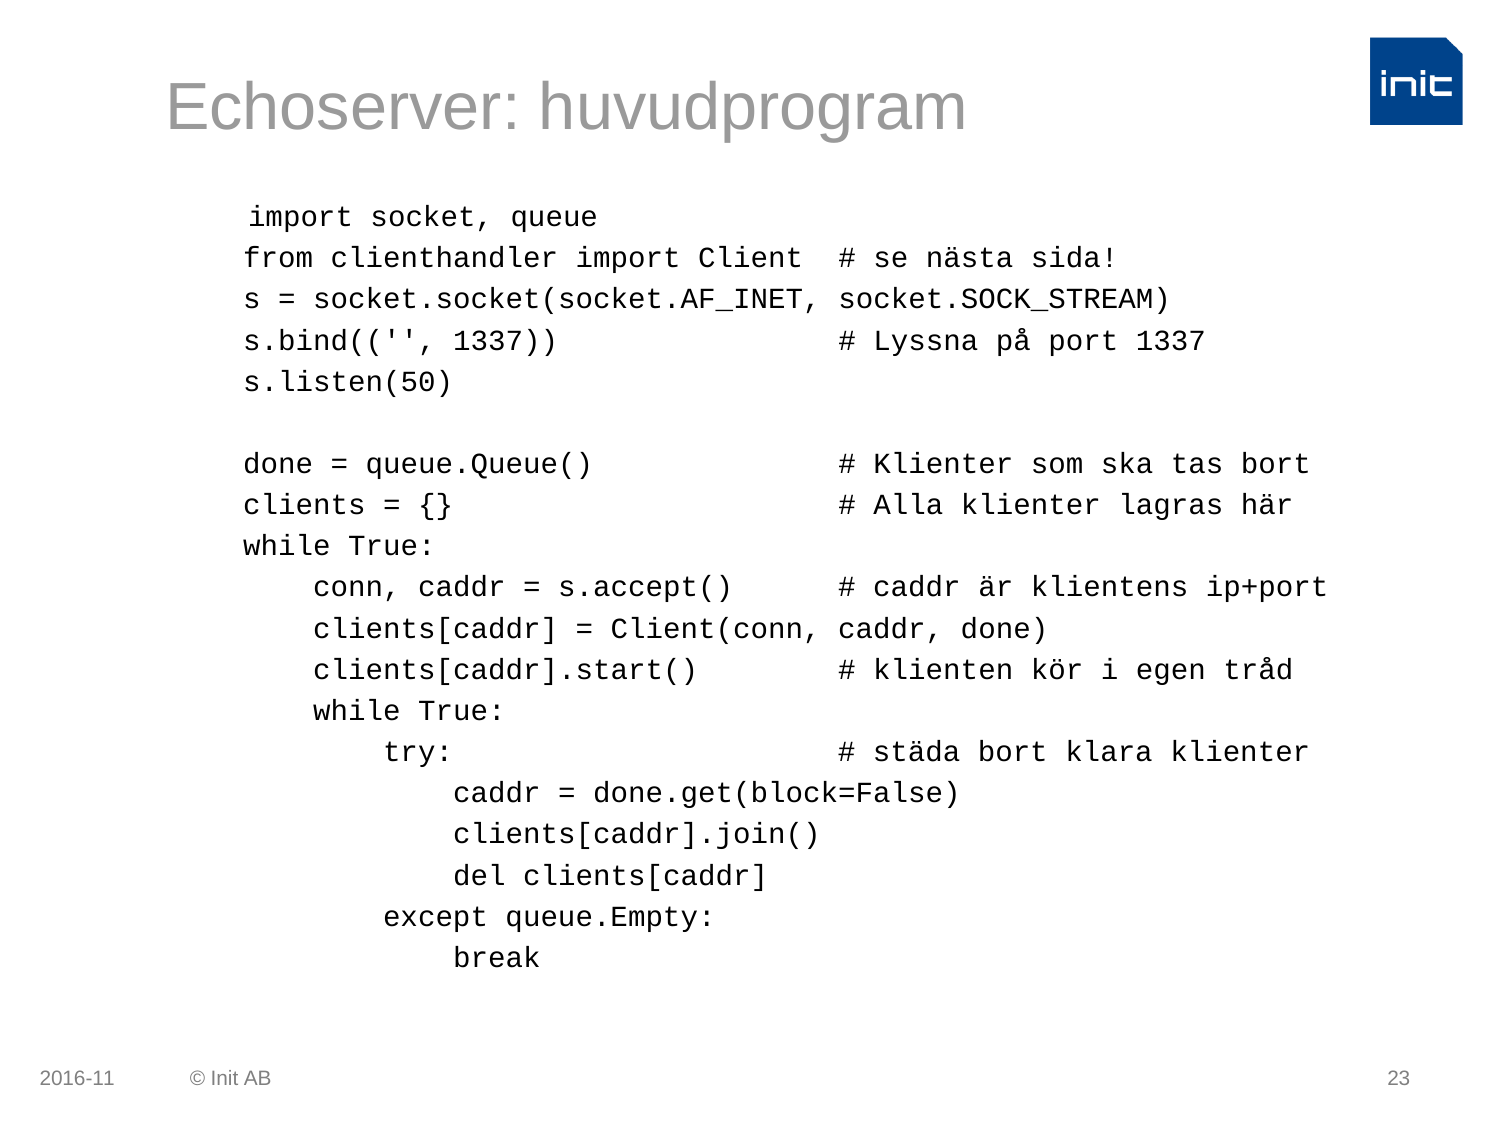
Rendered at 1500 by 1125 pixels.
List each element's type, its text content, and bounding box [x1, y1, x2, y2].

picture [1370, 37, 1463, 125]
text_box Echoserver: huvudprogram [150, 0, 1351, 151]
text_box 2016-11 [24, 1037, 151, 1098]
text_box <nummer> [1350, 1037, 1426, 1098]
text_box import socket, queue from clienthandler import Client # se nästa sida! s = socket.socket(socket.AF_INET, socket.SOCK_STREAM) s.bind(('', 1337)) # Lyssna på port 1337 s.listen(50) done = queue.Queue() # Klienter som ska tas bort clients = {} # Alla klienter lagras här while True: conn, caddr = s.accept() # caddr är klientens ip+port clients[caddr] = Client(conn, caddr, done) clients[caddr].start() # klienten kör i egen tråd while True: try: # städa bort klara klienter caddr = done.get(block=False) clients[caddr].join() del clients[caddr] except queue.Empty: break [150, 189, 1351, 963]
text_box © Init AB [174, 1037, 1326, 1098]
